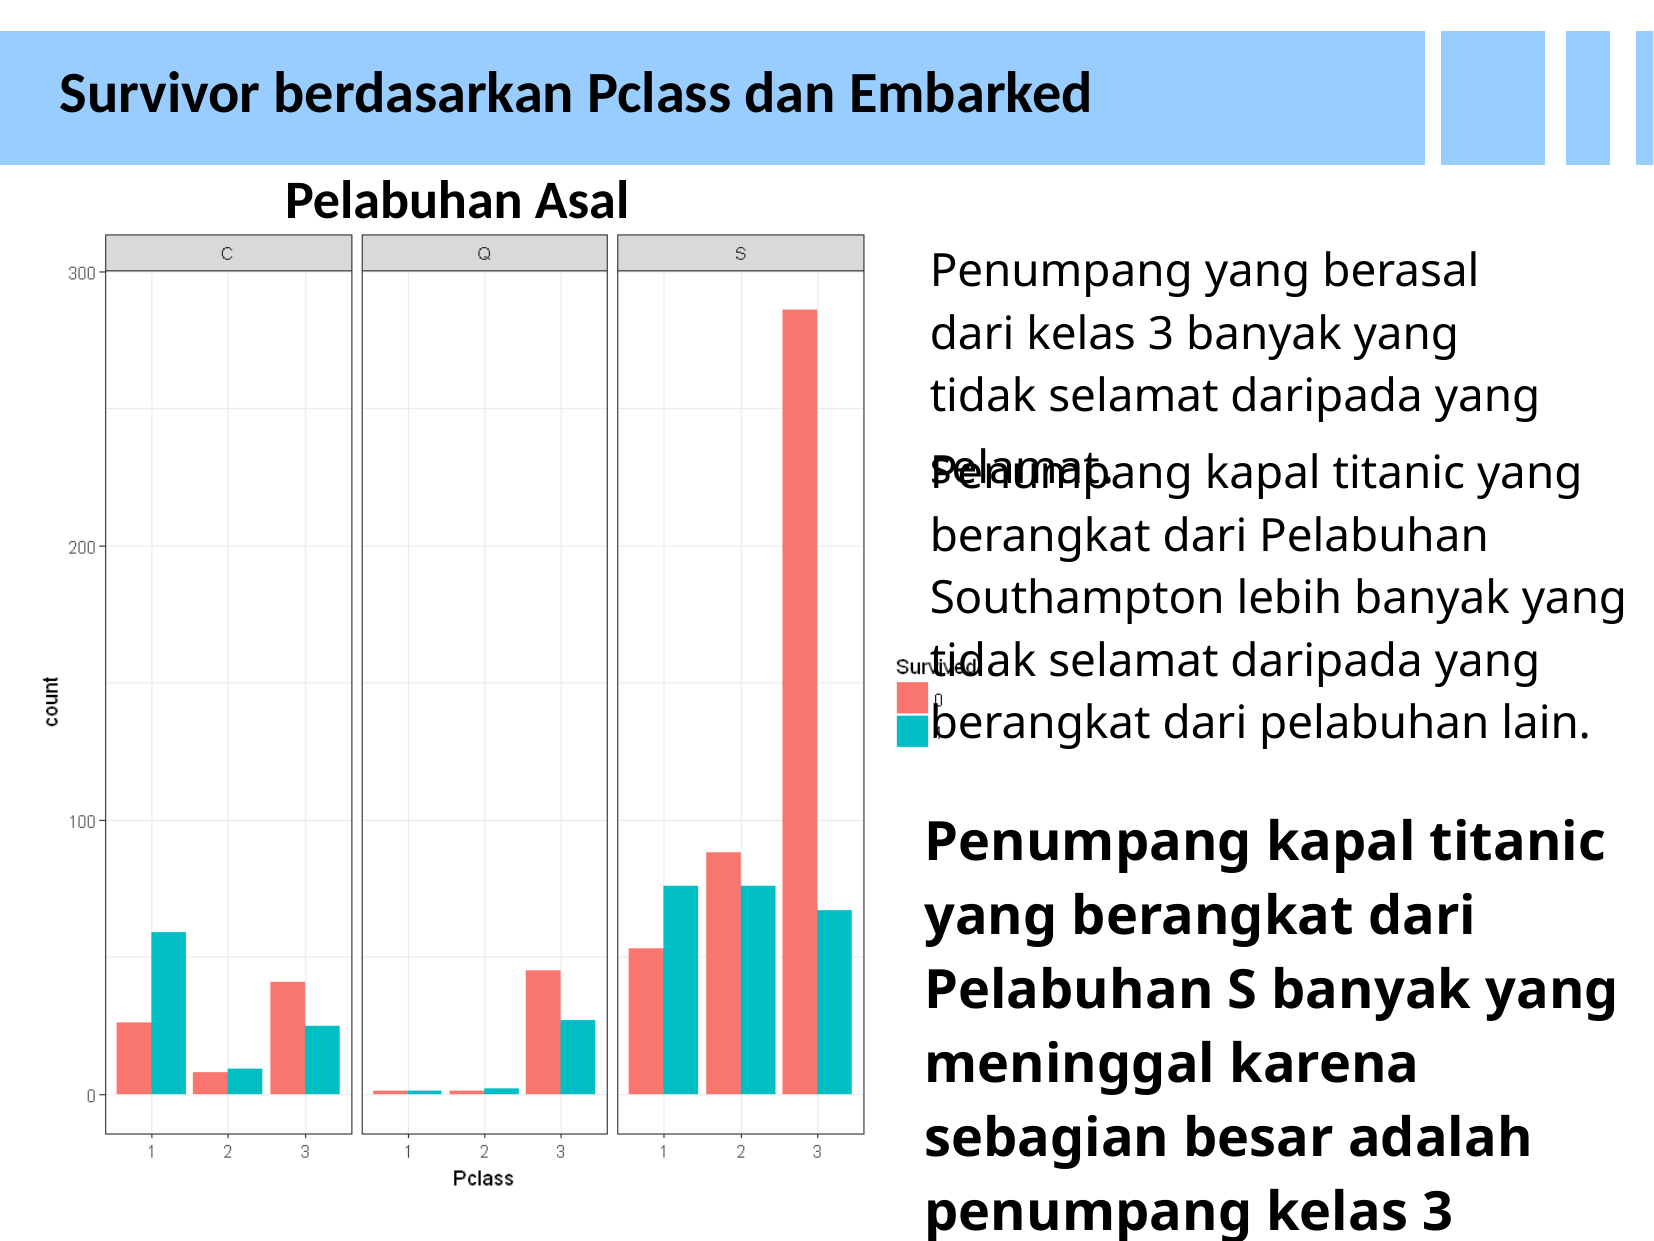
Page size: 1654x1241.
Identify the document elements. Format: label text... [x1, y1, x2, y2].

text_box . [1114, 726, 1126, 735]
text_box . [1386, 726, 1398, 735]
text_box Survivor berdasarkan Pclass dan Embarked [0, 30, 1426, 166]
text_box . [1267, 726, 1650, 744]
text_box . [1330, 726, 1342, 735]
text_box Penumpang kapal titanic yang berangkat dari Pelabuhan Southampton lebih banyak yang tidak selamat daripada yang berangkat dari pelabuhan lain. [915, 432, 1654, 726]
text_box [1635, 30, 1654, 166]
text_box Pelabuhan Asal [285, 166, 706, 224]
text_box [1440, 30, 1546, 166]
text_box Penumpang kapal titanic yang berangkat dari Pelabuhan S banyak yang meninggal karena sebagian besar adalah penumpang kelas 3 [909, 795, 1654, 1142]
picture [30, 224, 1001, 1196]
text_box . [959, 225, 1650, 432]
picture [995, 1142, 1001, 1150]
text_box . [1169, 726, 1182, 735]
text_box . [1441, 726, 1453, 735]
text_box . [1007, 726, 1019, 735]
text_box . [1267, 726, 1280, 735]
text_box . [1358, 726, 1371, 735]
text_box . [1196, 726, 1208, 735]
text_box [1565, 30, 1611, 166]
picture [937, 726, 950, 735]
text_box . [1062, 726, 1075, 735]
text_box Penumpang yang berasal dari kelas 3 banyak yang tidak selamat daripada yang selamat. [915, 230, 1578, 423]
text_box . [1519, 726, 1531, 735]
text_box . [1078, 726, 1263, 744]
text_box . [959, 726, 1075, 744]
